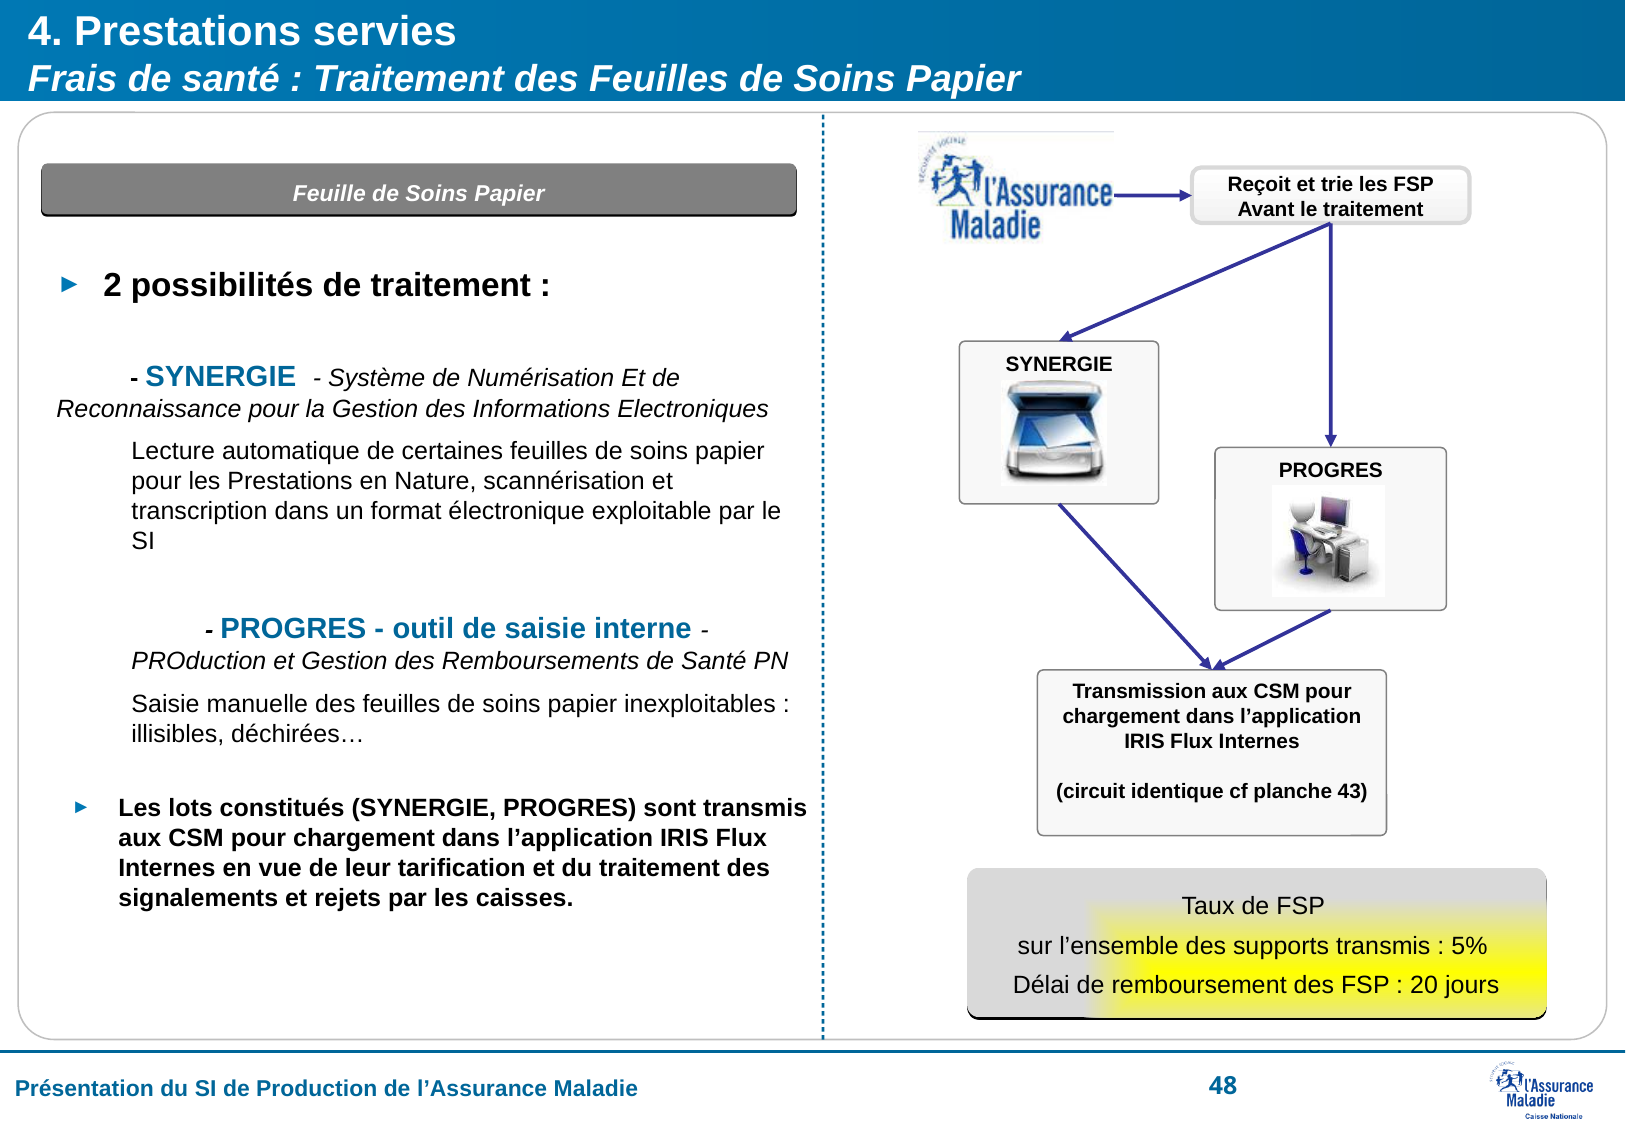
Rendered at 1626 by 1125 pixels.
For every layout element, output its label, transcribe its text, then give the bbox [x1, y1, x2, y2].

text_box Les lots constitués (SYNERGIE, PROGRES) sont transmis aux CSM pour chargement dans l’application IRIS Flux Internes en vue de leur tarification et du traitement des signalements et rejets par les caisses. [56, 784, 828, 1004]
text_box PROGRES [1214, 447, 1447, 611]
picture [1484, 1056, 1595, 1120]
picture [918, 131, 1114, 256]
text_box Reçoit et trie les FSP Avant le traitement [1191, 167, 1470, 223]
picture [1272, 485, 1385, 597]
text_box Feuille de Soins Papier [41, 163, 797, 215]
text_box 2 possibilités de traitement : - SYNERGIE - Système de Numérisation Et de Reconnaissance pour la Gestion des Informations Electroniques Lecture automatique de certaines feuilles de soins papier pour les Prestations en Nature, scannérisation et transcription dans un format électronique exploitable par le SI - PROGRES - outil de saisie interne - PROduction et Gestion des Remboursements de Santé PN Saisie manuelle des feuilles de soins papier inexploitables : illisibles, déchirées… [41, 255, 813, 753]
picture [1001, 380, 1107, 486]
text_box SYNERGIE [959, 341, 1159, 504]
title 4. Prestations servies Frais de santé : Traitement des Feuilles de Soins Papier [12, 3, 1595, 99]
text_box Taux de FSP sur l’ensemble des supports transmis : 5% Délai de remboursement des FSP : 20 jours [967, 867, 1547, 1018]
text_box Transmission aux CSM pour chargement dans l’application IRIS Flux Internes (circuit identique cf planche 43) [1037, 669, 1387, 836]
